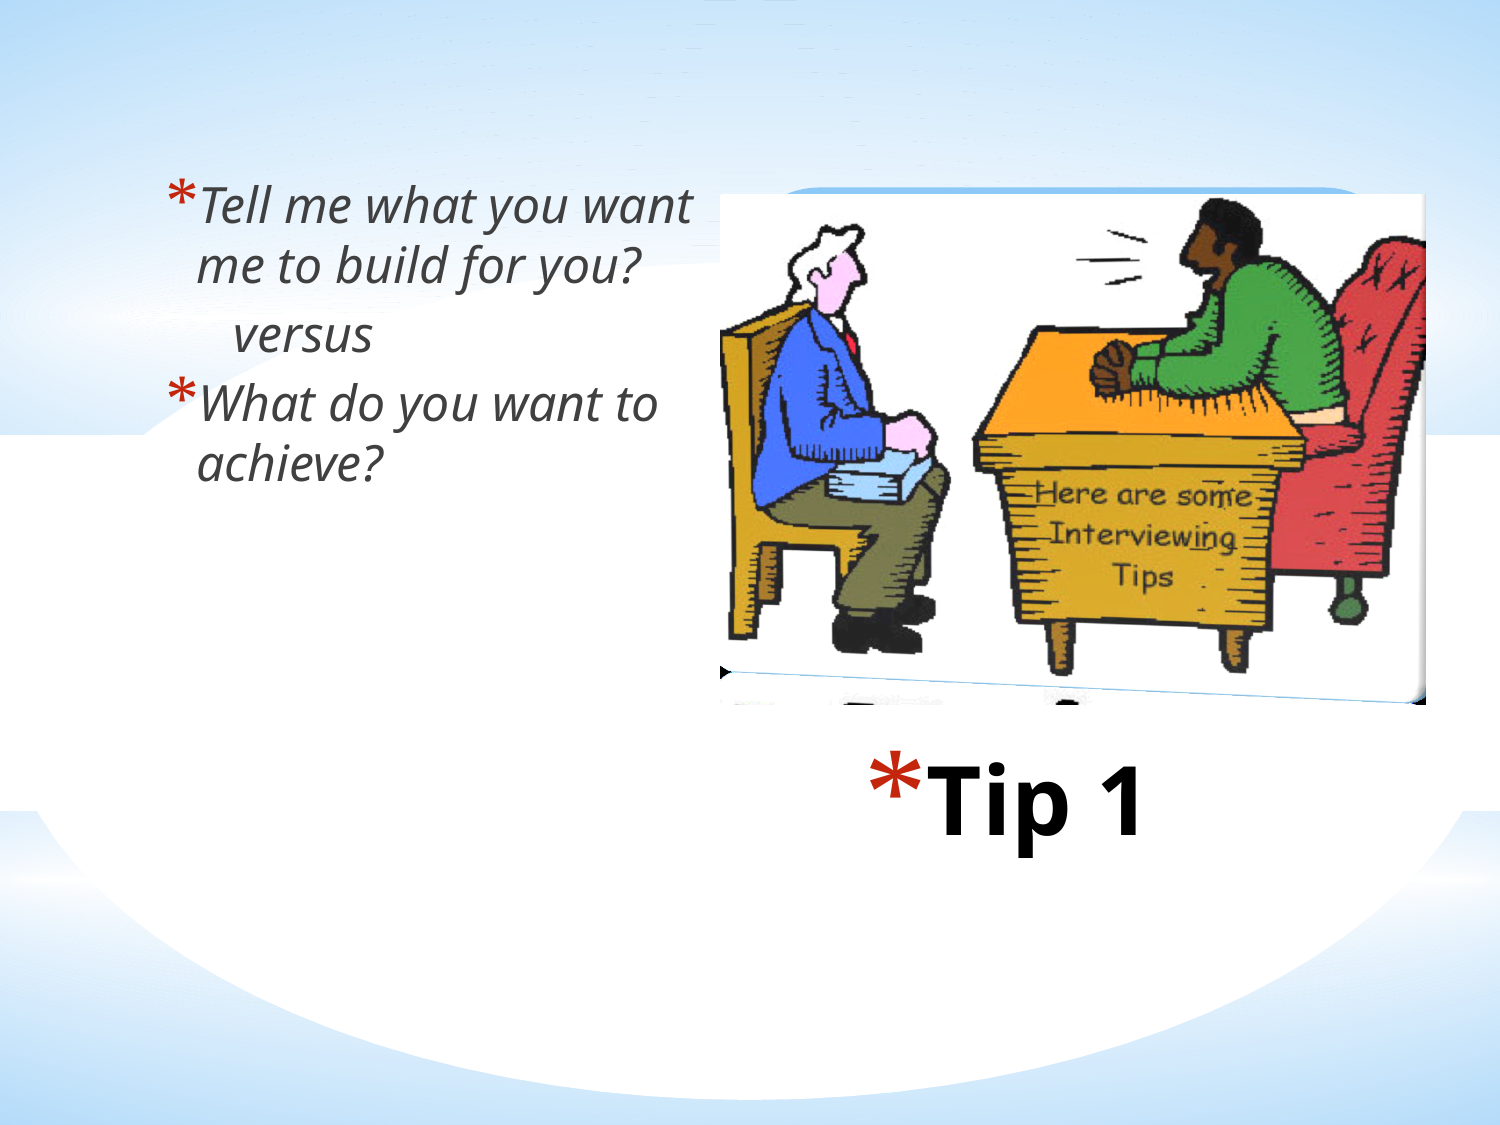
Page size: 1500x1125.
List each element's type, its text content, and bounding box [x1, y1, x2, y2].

list Tell me what you want me to build for you? versus What do you want to achieve? [144, 165, 750, 521]
title Tip 1 [119, 732, 1167, 920]
picture [720, 194, 1426, 706]
